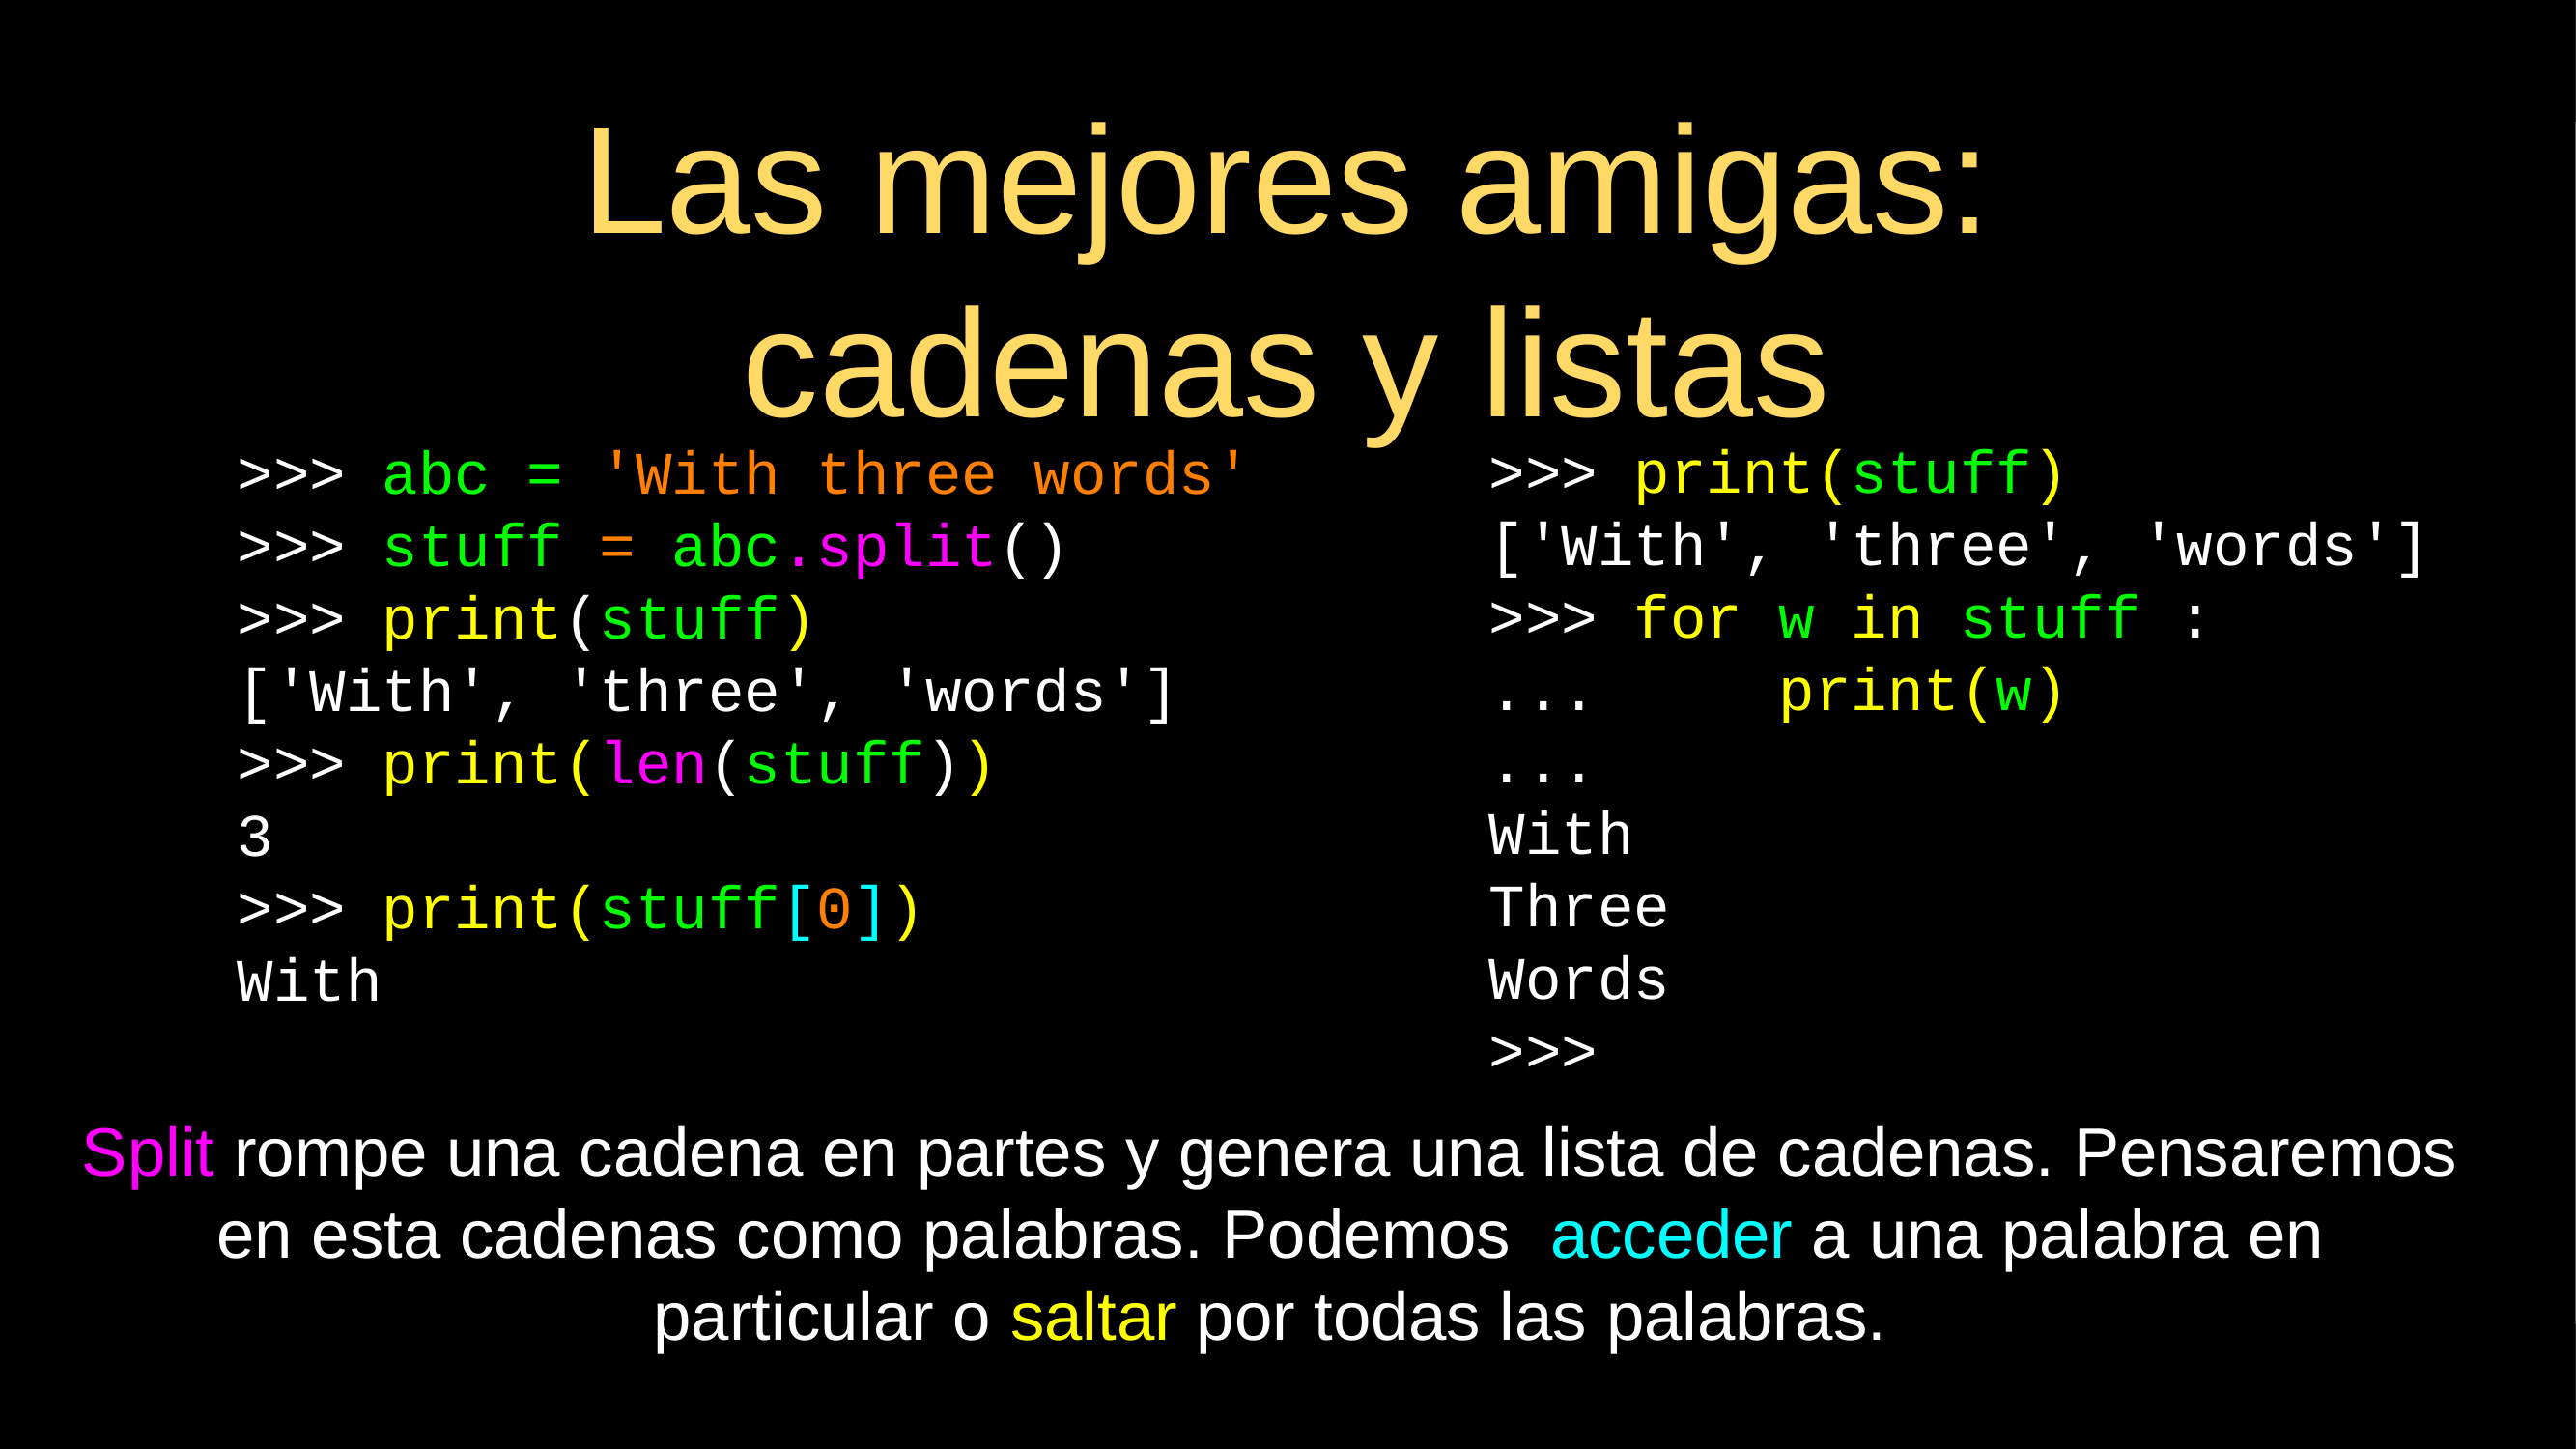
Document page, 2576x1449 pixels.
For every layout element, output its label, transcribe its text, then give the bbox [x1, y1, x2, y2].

title Las mejores amigas: cadenas y listas [183, 125, 2391, 403]
text_box >>> abc = 'With three words' >>> stuff = abc.split() >>> print(stuff) ['With', 'three', 'words'] >>> print(len(stuff)) 3 >>> print(stuff[0]) With [237, 372, 1307, 1075]
text_box >>> print(stuff) ['With', 'three', 'words'] >>> for w in stuff : ... print(w) ... With Three Words >>> [1488, 363, 2511, 1153]
text_box Split rompe una cadena en partes y genera una lista de cadenas. Pensaremos en esta cadenas como palabras. Podemos acceder a una palabra en particular o saltar por todas las palabras. [71, 1140, 2470, 1321]
